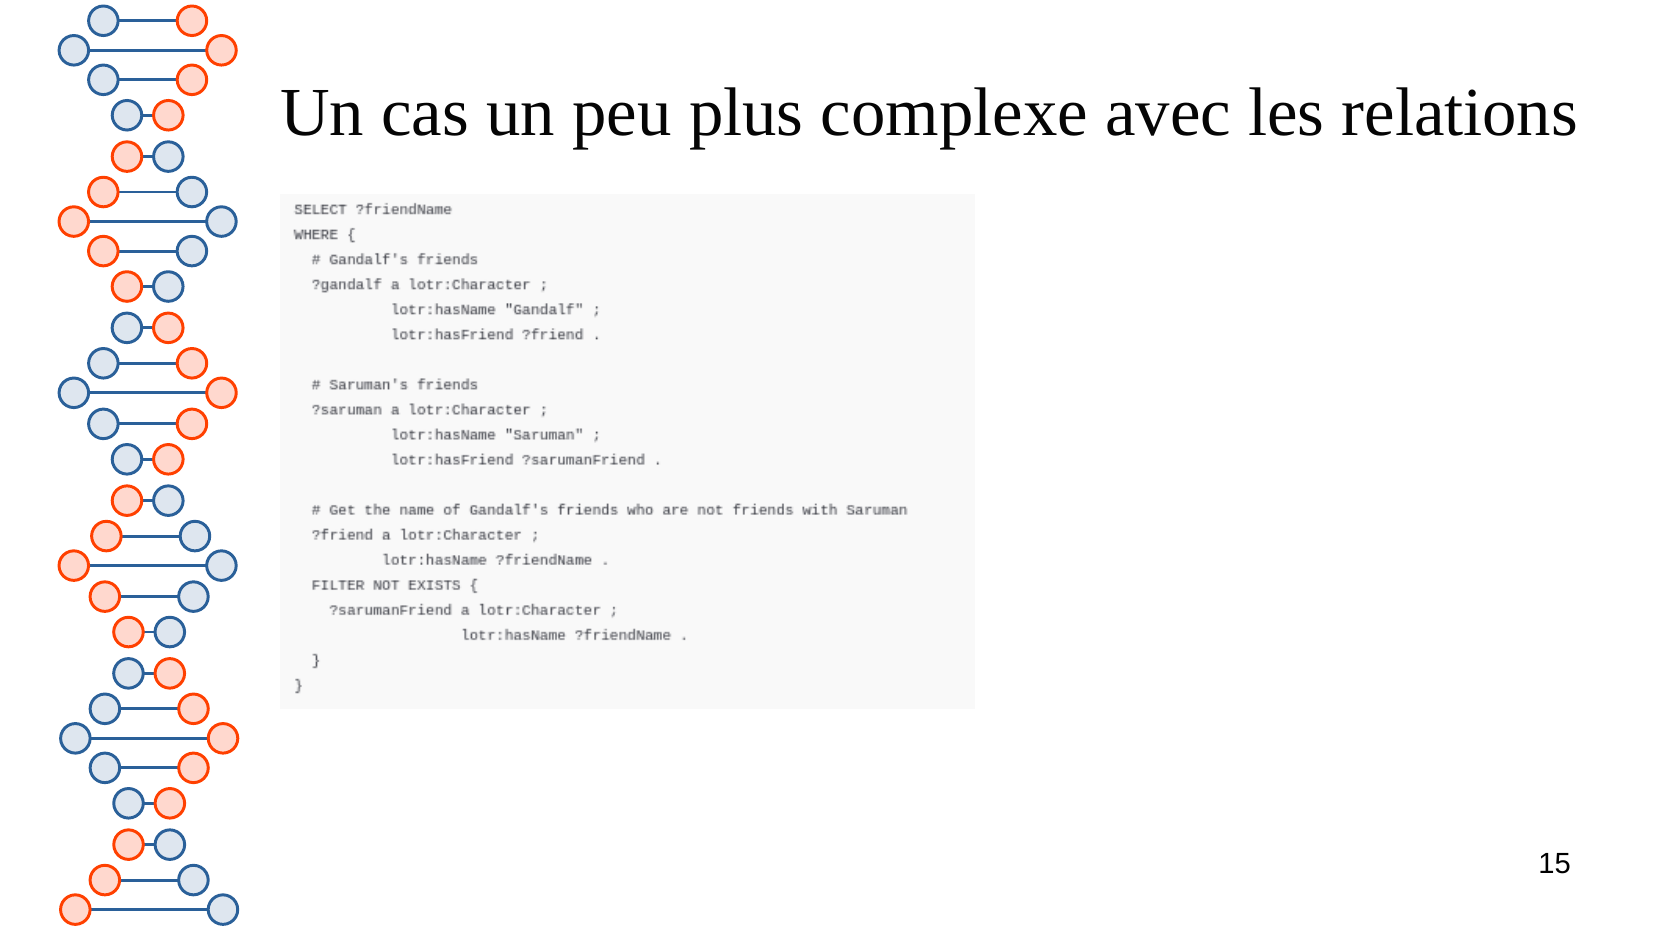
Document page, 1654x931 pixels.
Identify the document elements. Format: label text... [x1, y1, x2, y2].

picture [280, 194, 975, 709]
title Un cas un peu plus complexe avec les relations [265, 35, 1595, 189]
